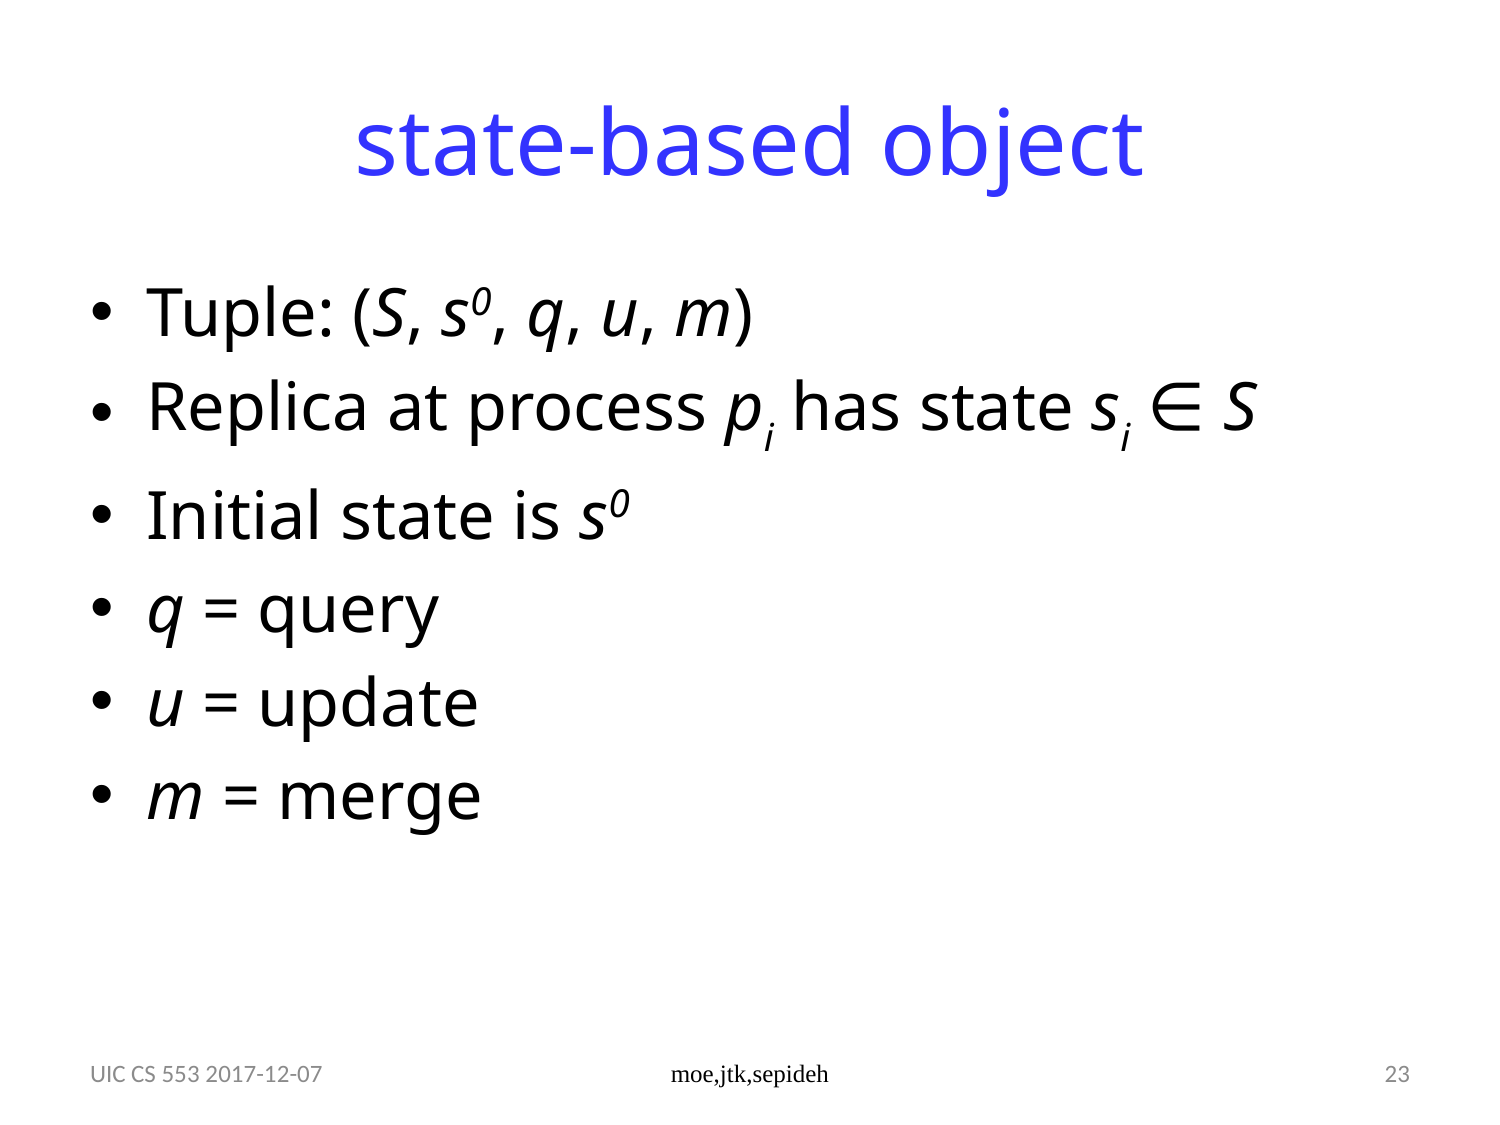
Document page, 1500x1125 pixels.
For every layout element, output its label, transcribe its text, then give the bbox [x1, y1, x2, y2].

list Tuple: (S, s0, q, u, m) Replica at process pi has state si ∈ S Initial state is s0 q = query u = update m = merge [75, 262, 1425, 1005]
title state-based object [75, 45, 1425, 233]
